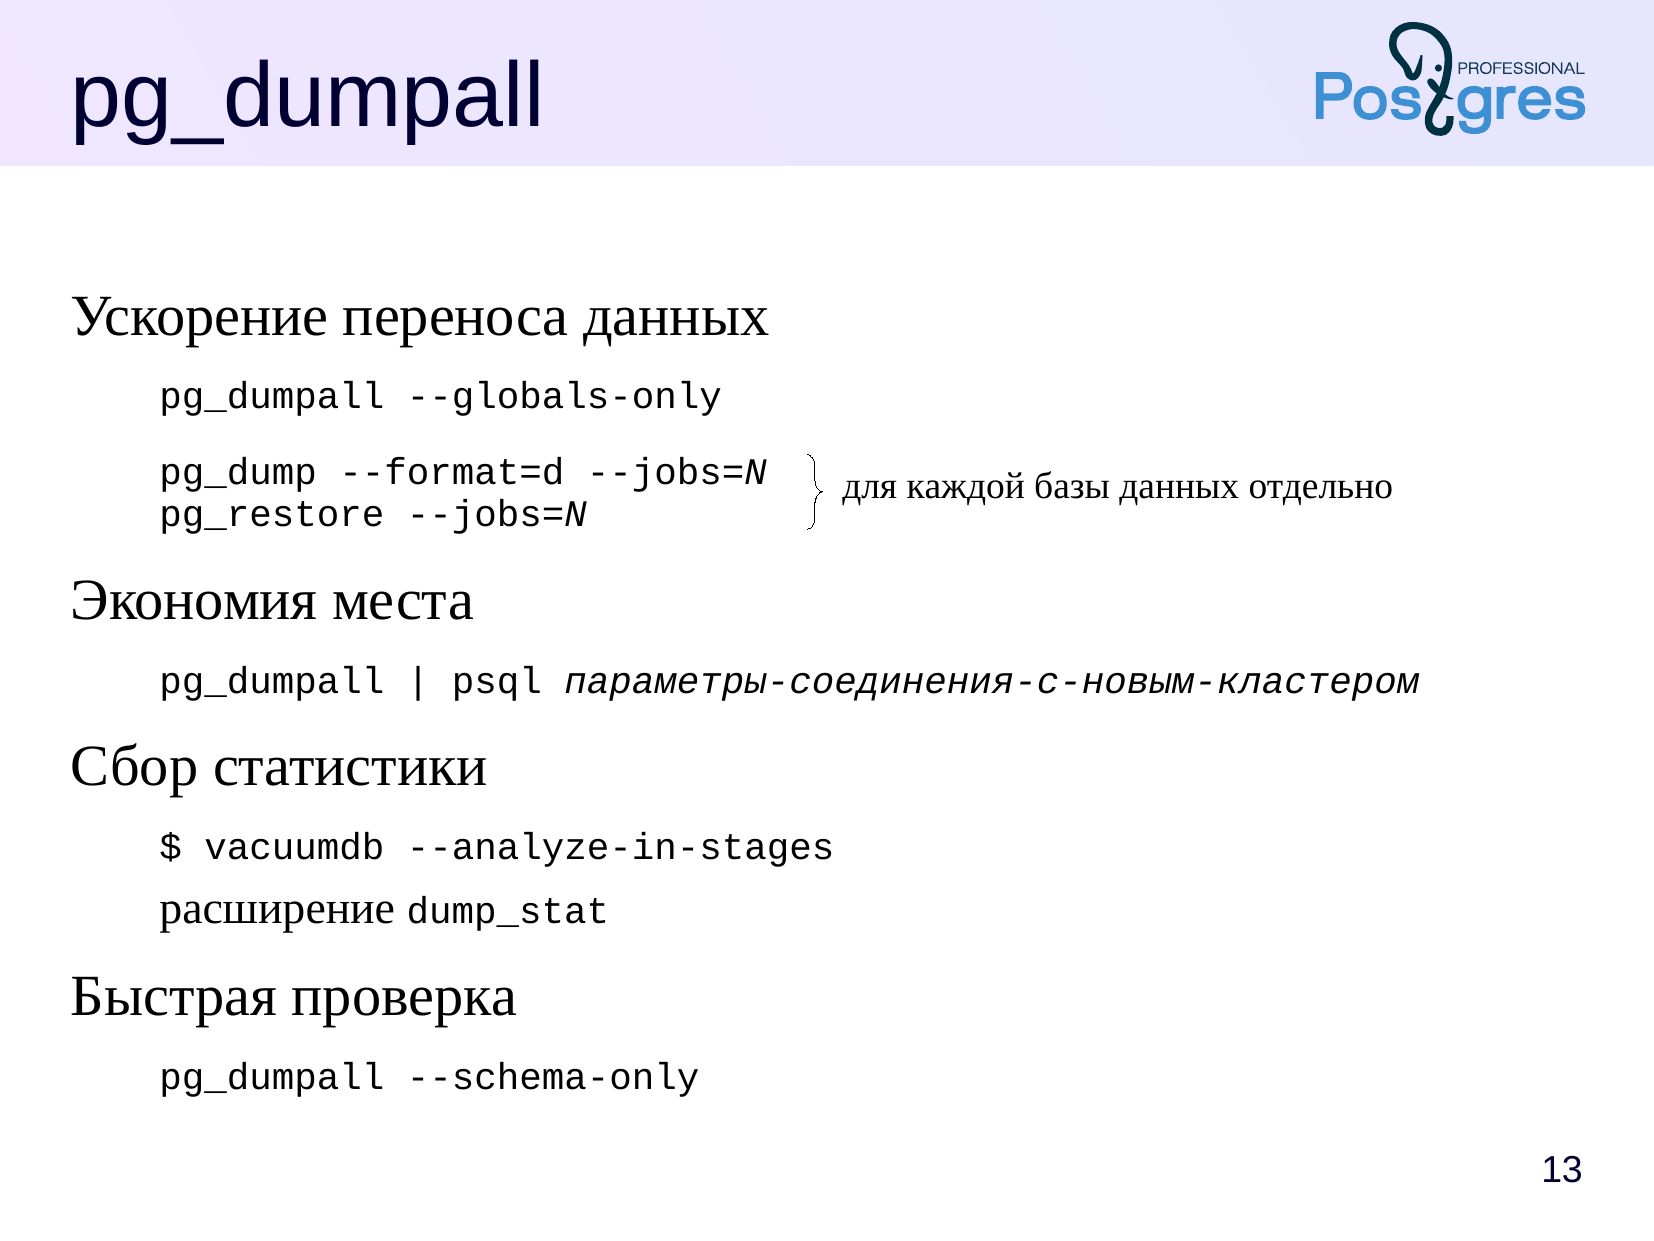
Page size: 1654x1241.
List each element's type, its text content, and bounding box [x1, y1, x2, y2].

text_box для каждой базы данных отдельно [827, 457, 1409, 515]
title pg_dumpall [70, 43, 1241, 147]
list Ускорение переноса данных pg_dumpall --globals-only pg_dump --format=d --jobs=N pg_restore --jobs=N Экономия места pg_dumpall | psql параметры-соединения-с-новым-кластером Сбор статистики $ vacuumdb --analyze-in-stages расширение dump_stat Быстрая проверка pg_dumpall --schema-only [70, 283, 1583, 1141]
